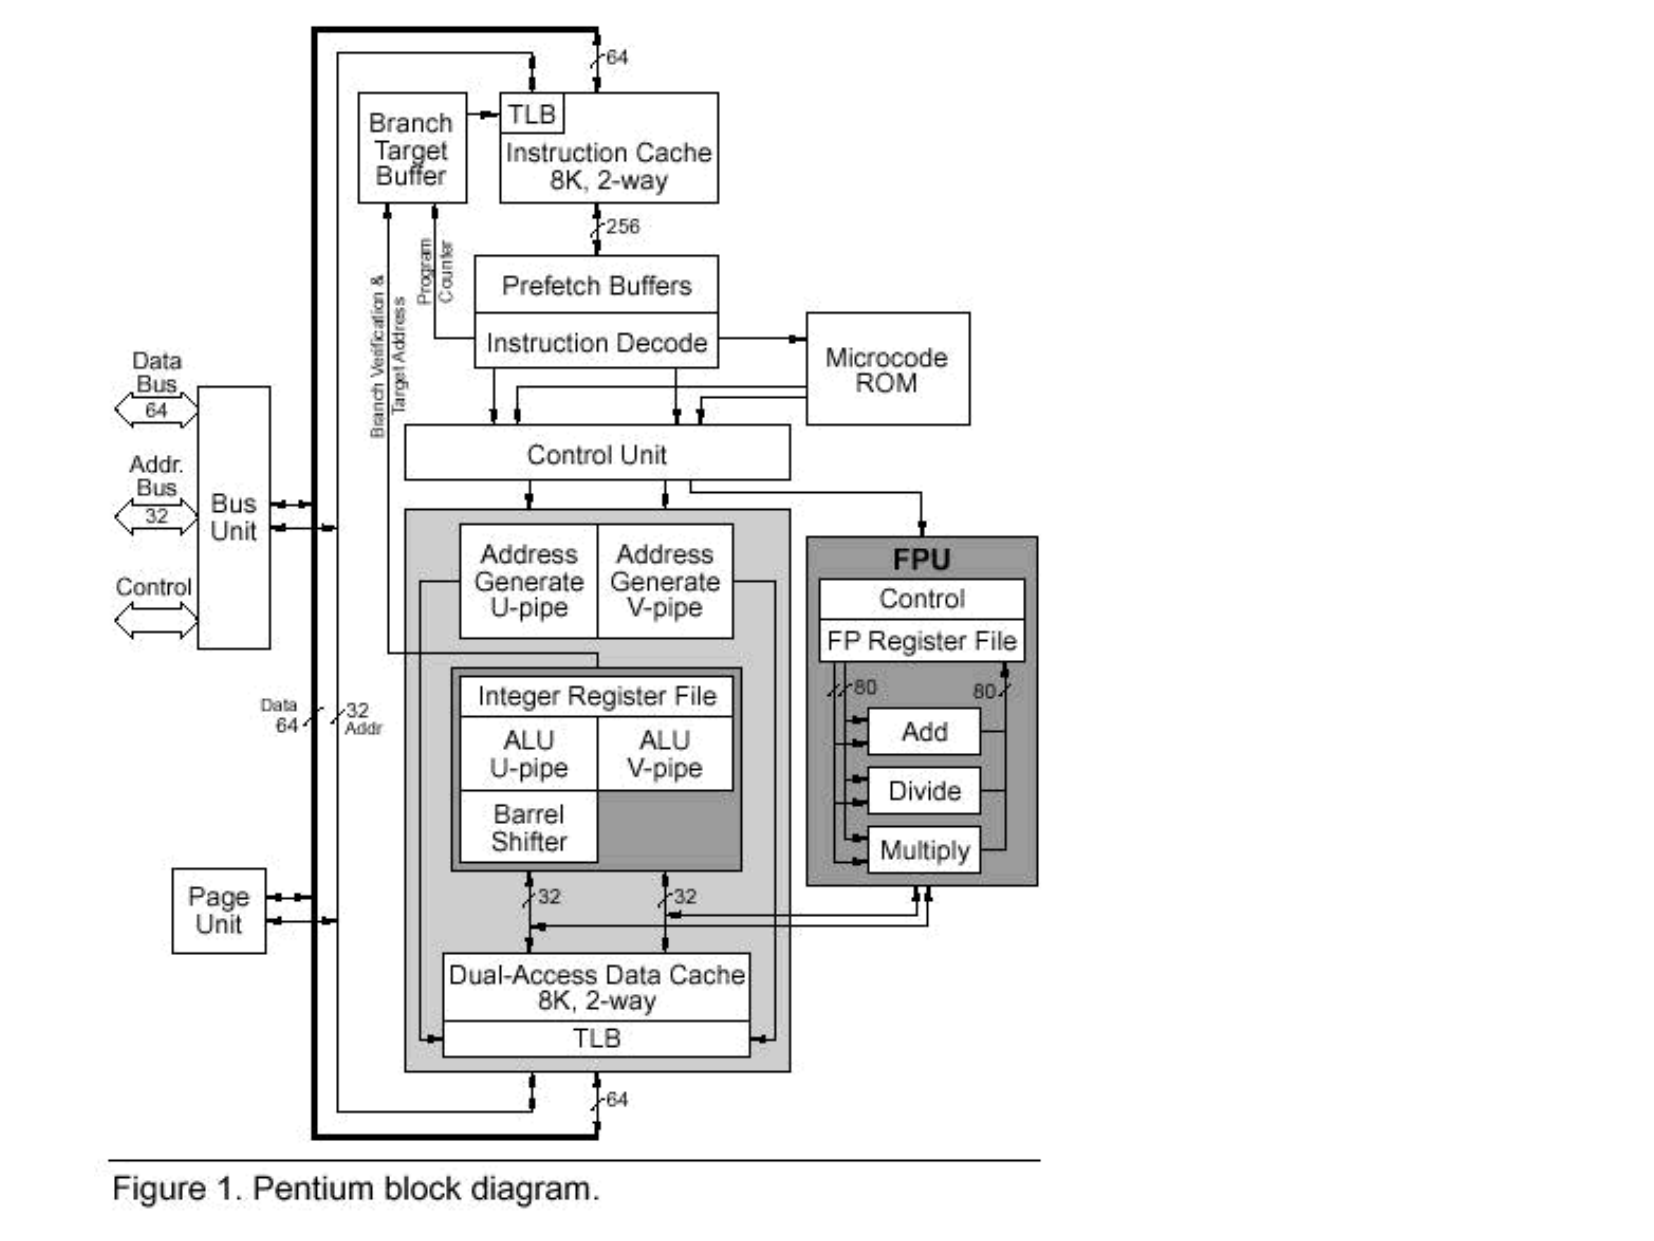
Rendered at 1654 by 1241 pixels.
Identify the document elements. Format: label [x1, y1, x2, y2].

picture [94, 10, 1075, 1215]
